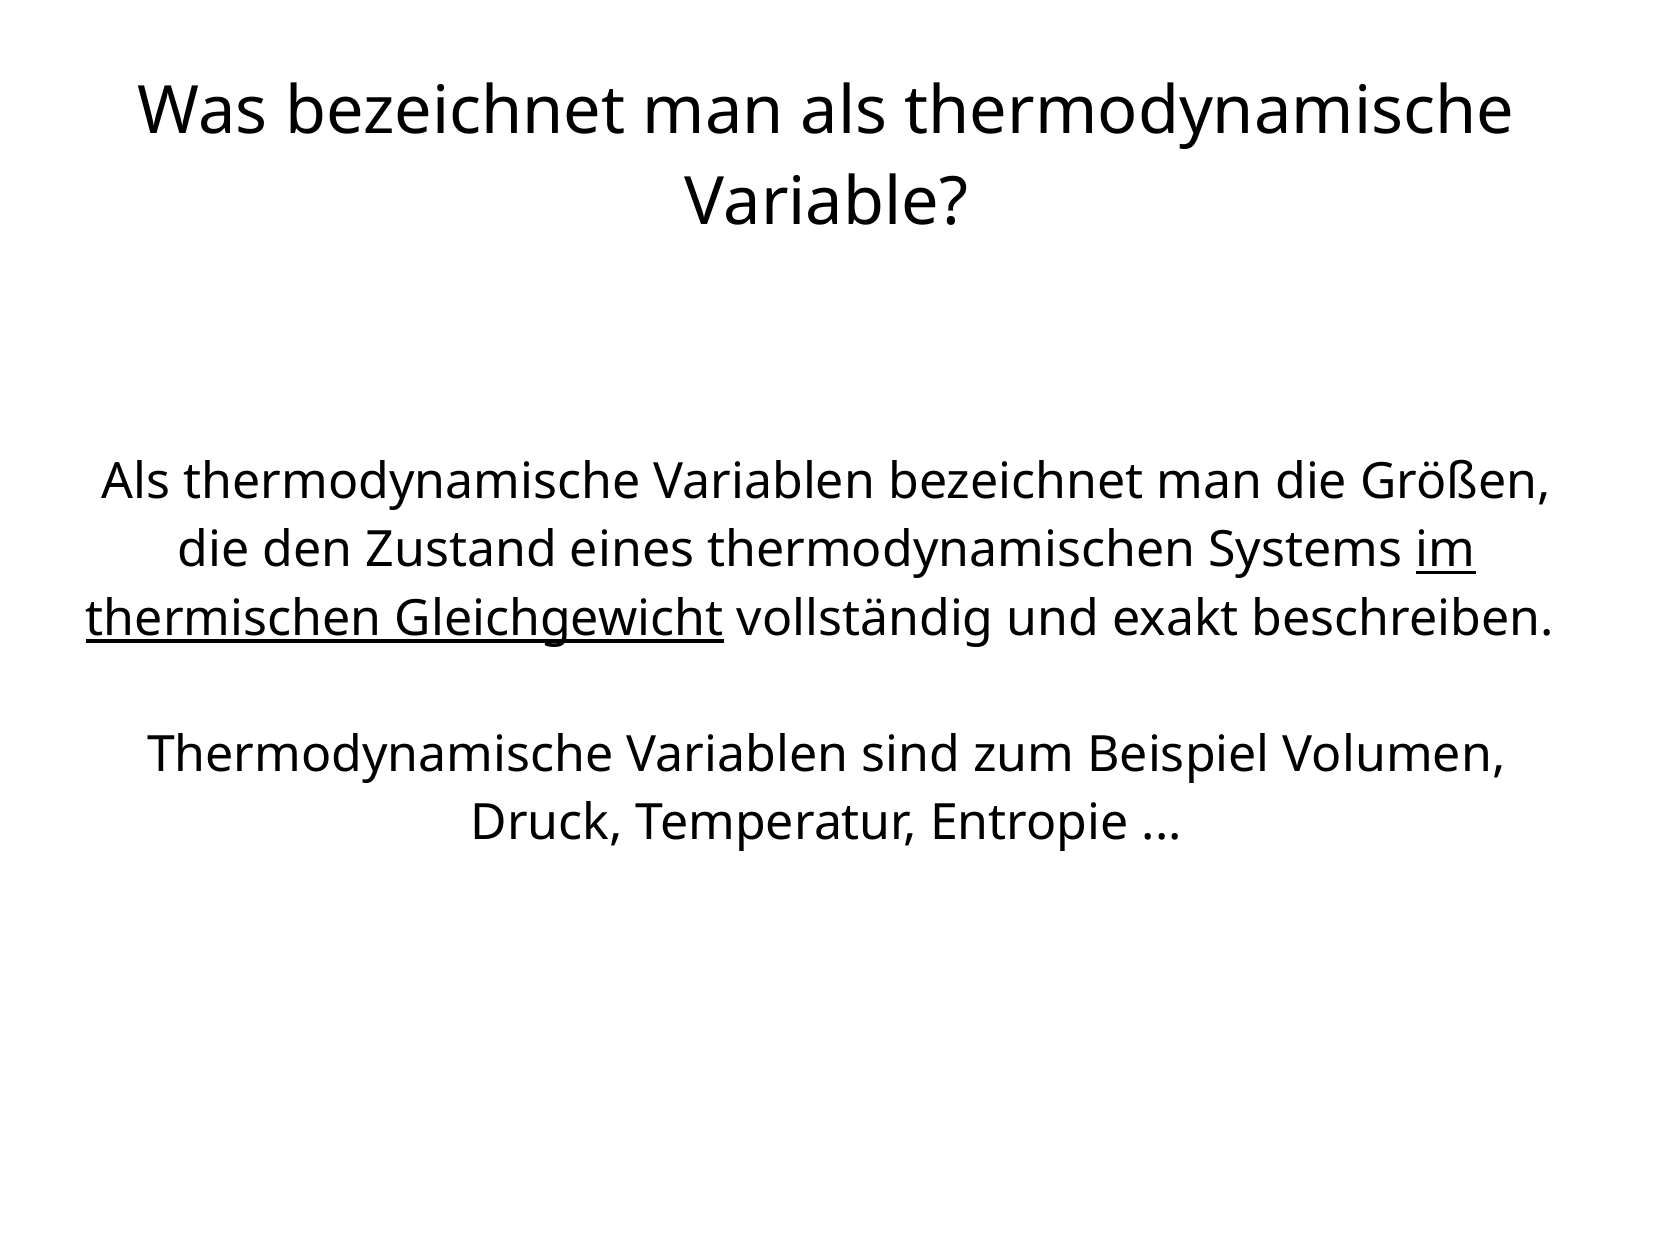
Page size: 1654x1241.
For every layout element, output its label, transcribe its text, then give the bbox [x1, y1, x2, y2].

title Was bezeichnet man als thermodynamische Variable? [82, 49, 1571, 257]
subtitle Als thermodynamische Variablen bezeichnet man die Größen, die den Zustand eines thermodynamischen Systems im thermischen Gleichgewicht vollständig und exakt beschreiben. Thermodynamische Variablen sind zum Beispiel Volumen, Druck, Temperatur, Entropie ... [82, 290, 1571, 1010]
